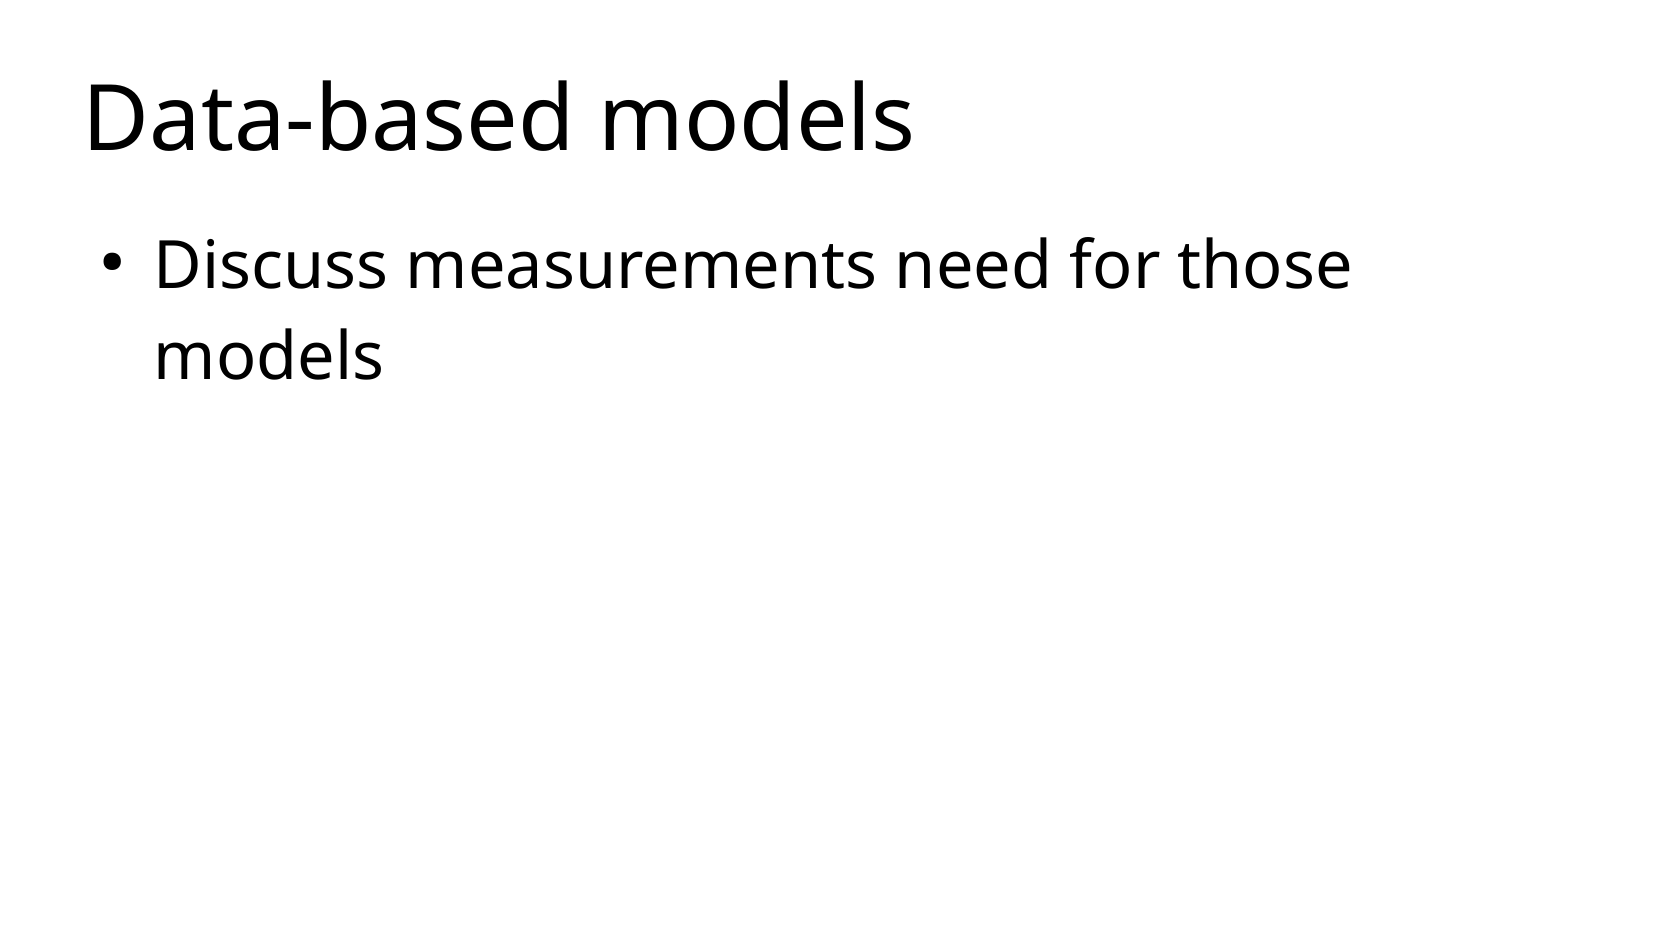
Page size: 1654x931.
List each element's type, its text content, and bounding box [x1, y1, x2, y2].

title Data-based models [82, 37, 1571, 193]
list Discuss measurements need for those models [82, 217, 1571, 758]
